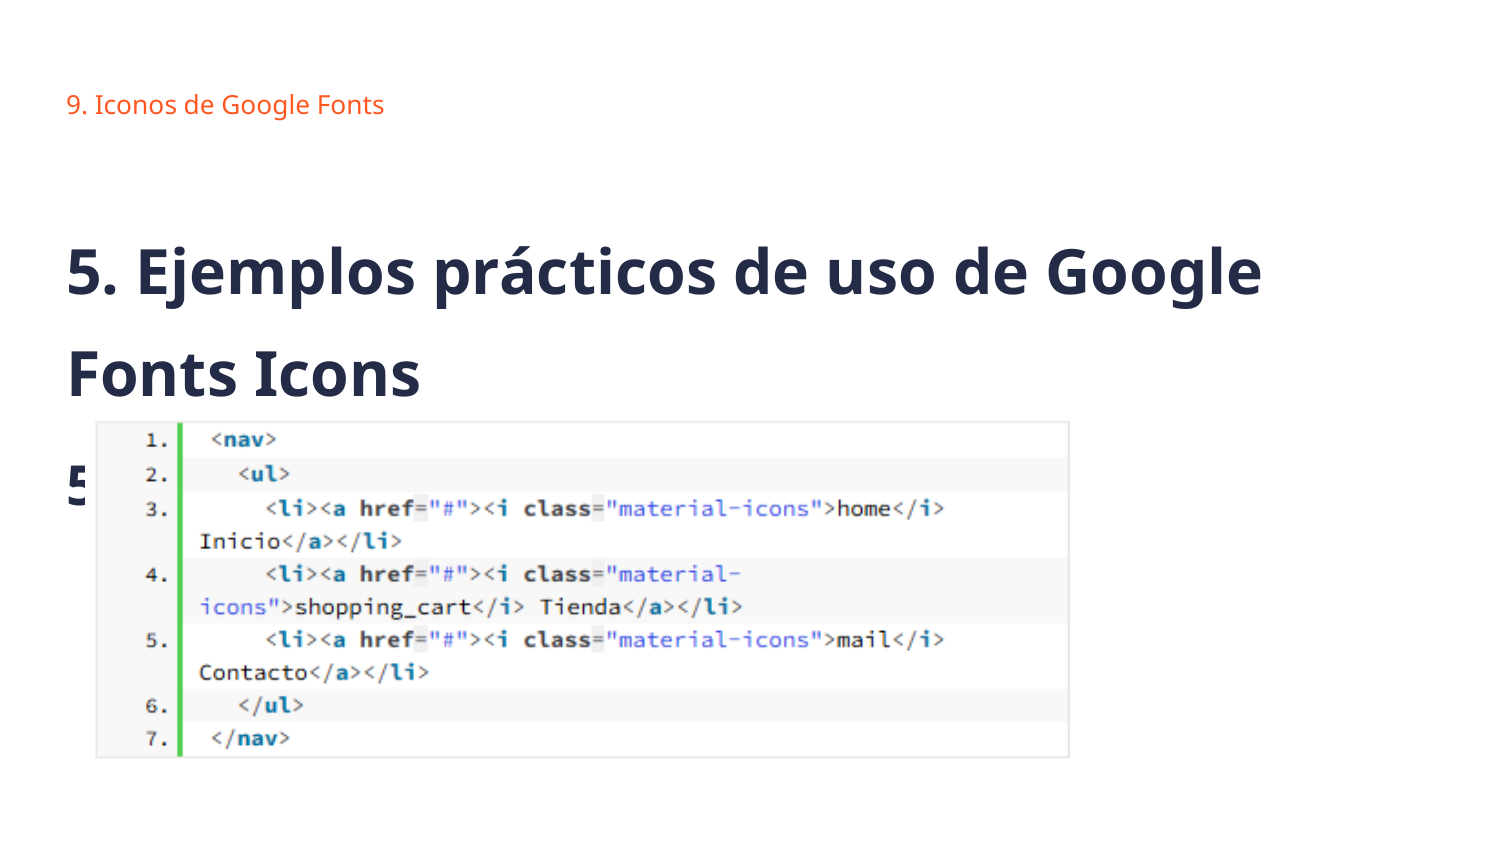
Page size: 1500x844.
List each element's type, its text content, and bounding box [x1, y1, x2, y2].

title 9. Iconos de Google Fonts [51, 72, 1449, 167]
list 5. Ejemplos prácticos de uso de Google Fonts Icons 5.2. Menús de navegación [51, 189, 1449, 775]
picture [85, 407, 1070, 775]
